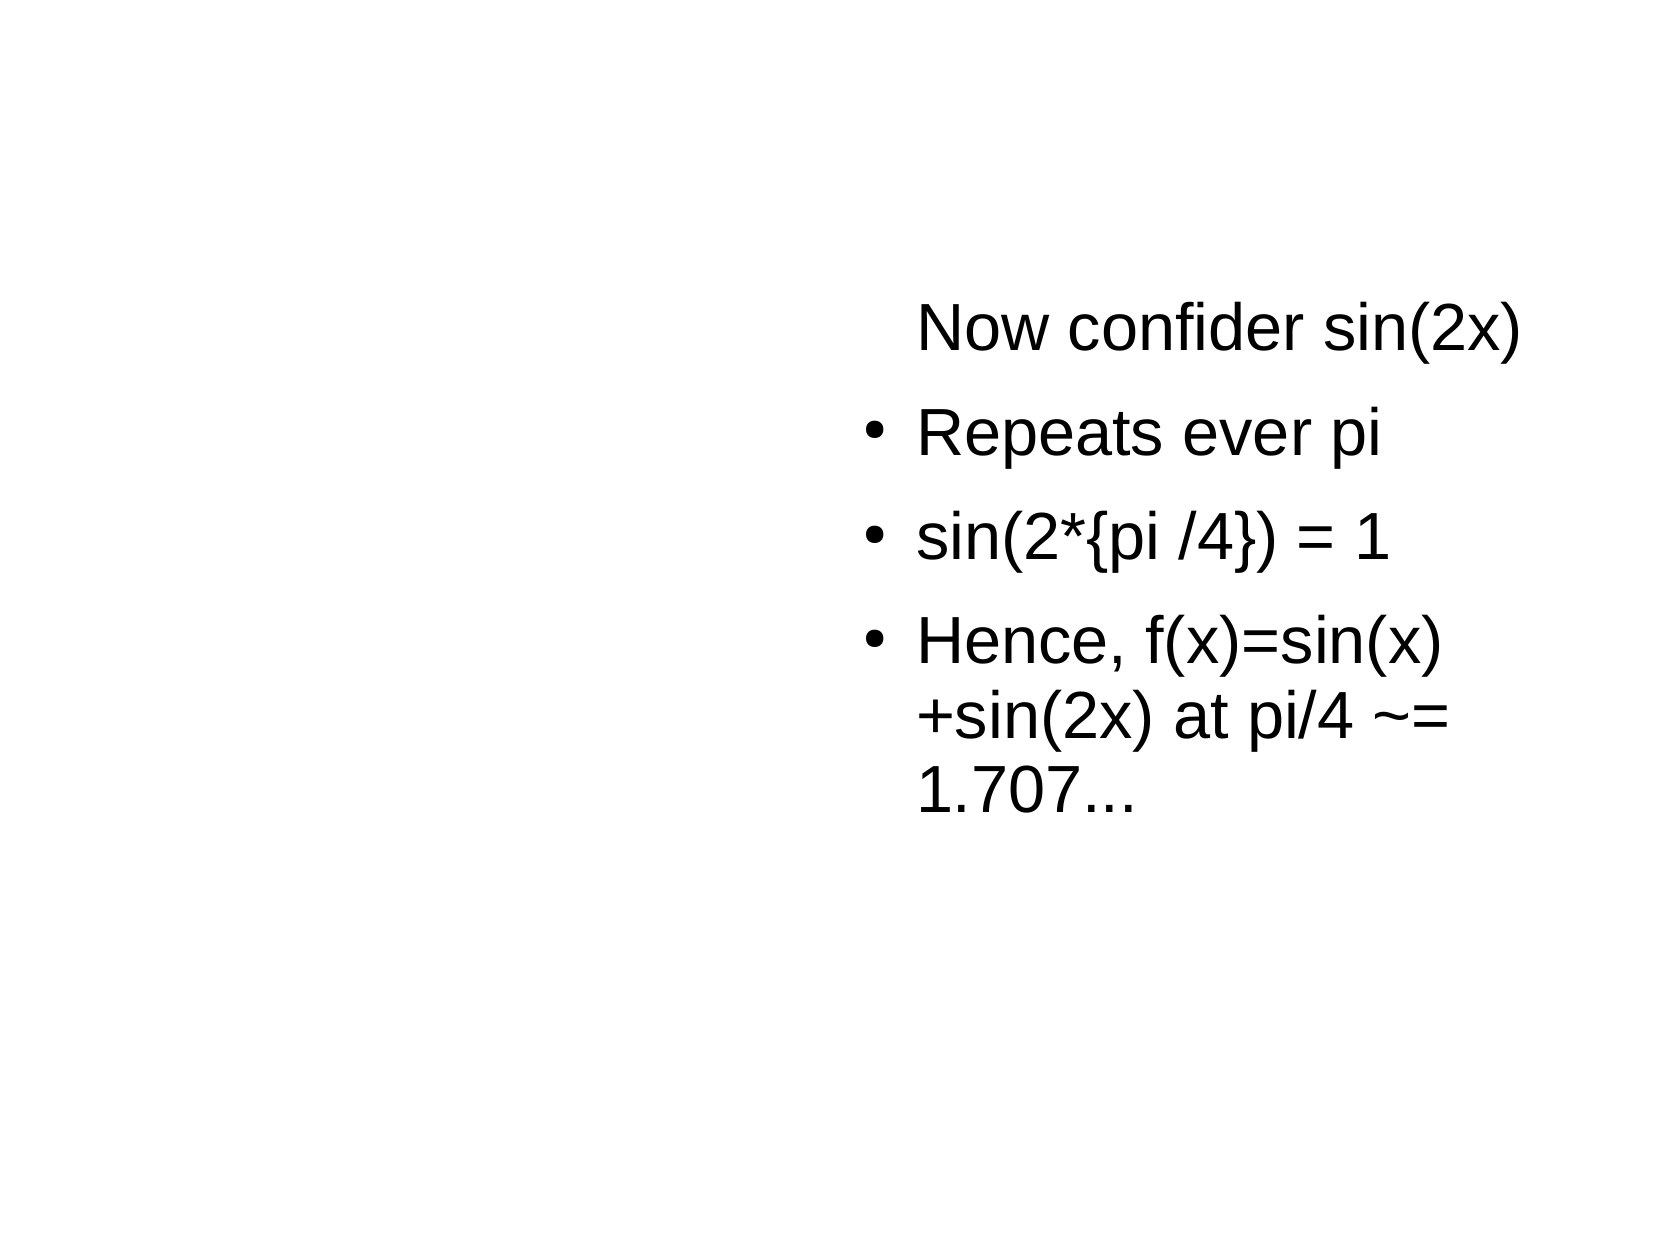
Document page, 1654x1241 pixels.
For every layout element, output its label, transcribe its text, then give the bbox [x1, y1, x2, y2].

list Now confider sin(2x) Repeats ever pi sin(2*{pi /4}) = 1 Hence, f(x)=sin(x)+sin(2x) at pi/4 ~= 1.707... [845, 290, 1572, 1109]
